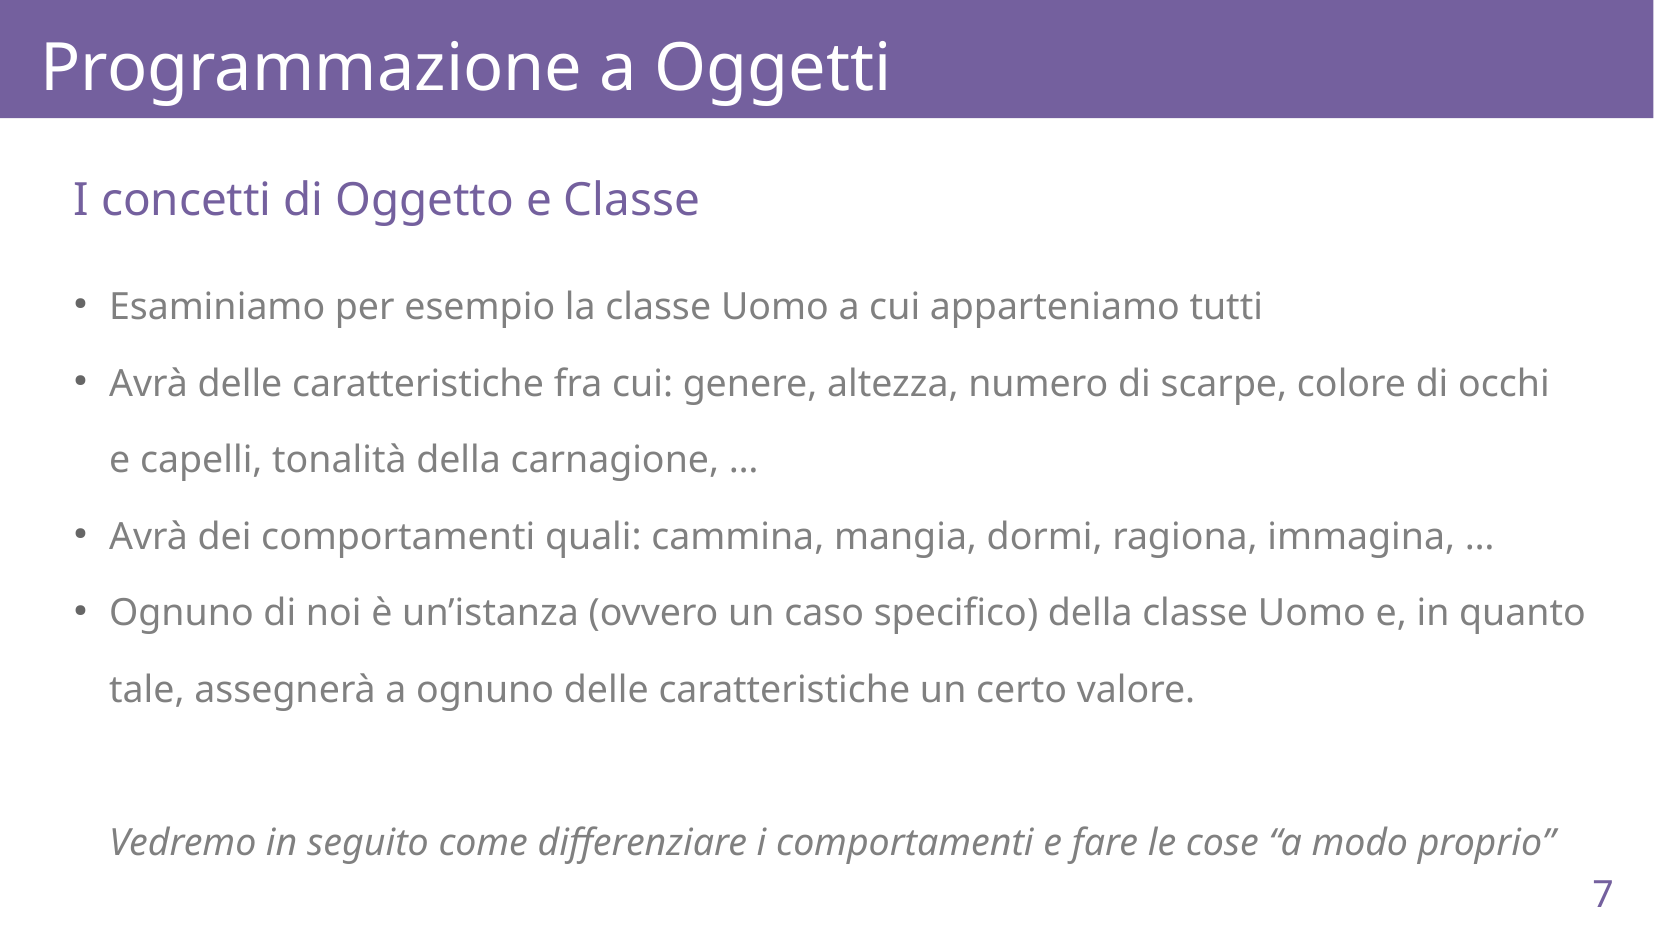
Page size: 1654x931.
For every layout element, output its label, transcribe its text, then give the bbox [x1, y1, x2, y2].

text_box Programmazione a Oggetti [25, 11, 942, 107]
text_box Esaminiamo per esempio la classe Uomo a cui apparteniamo tutti Avrà delle caratteristiche fra cui: genere, altezza, numero di scarpe, colore di occhi e capelli, tonalità della carnagione, … Avrà dei comportamenti quali: cammina, mangia, dormi, ragiona, immagina, … Ognuno di noi è un’istanza (ovvero un caso specifico) della classe Uomo e, in quanto tale, assegnerà a ognuno delle caratteristiche un certo valore. Vedremo in seguito come differenziare i comportamenti e fare le cose “a modo proprio” [59, 246, 1599, 802]
text_box I concetti di Oggetto e Classe [59, 158, 1107, 229]
text_box <numero> [1510, 860, 1654, 931]
text_box [0, 0, 1654, 119]
